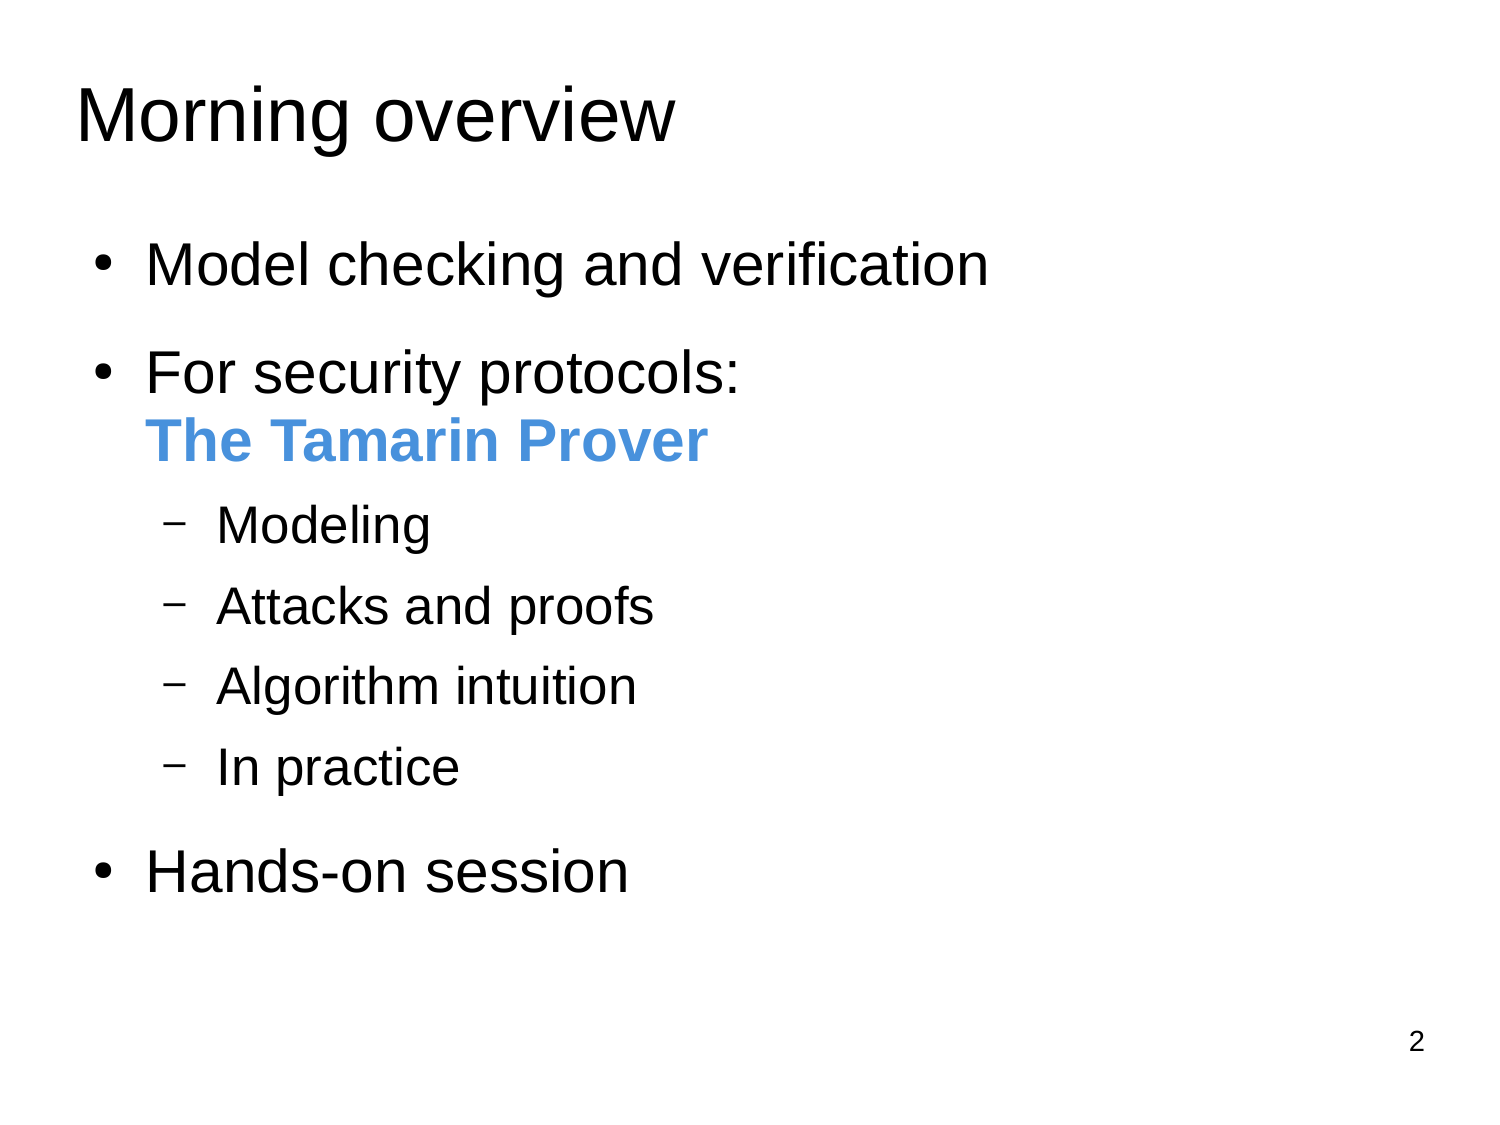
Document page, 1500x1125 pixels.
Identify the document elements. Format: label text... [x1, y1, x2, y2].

title Morning overview [75, 44, 1425, 185]
list Model checking and verification For security protocols: The Tamarin Prover Modeling Attacks and proofs Algorithm intuition In practice Hands-on session [75, 230, 1425, 1060]
